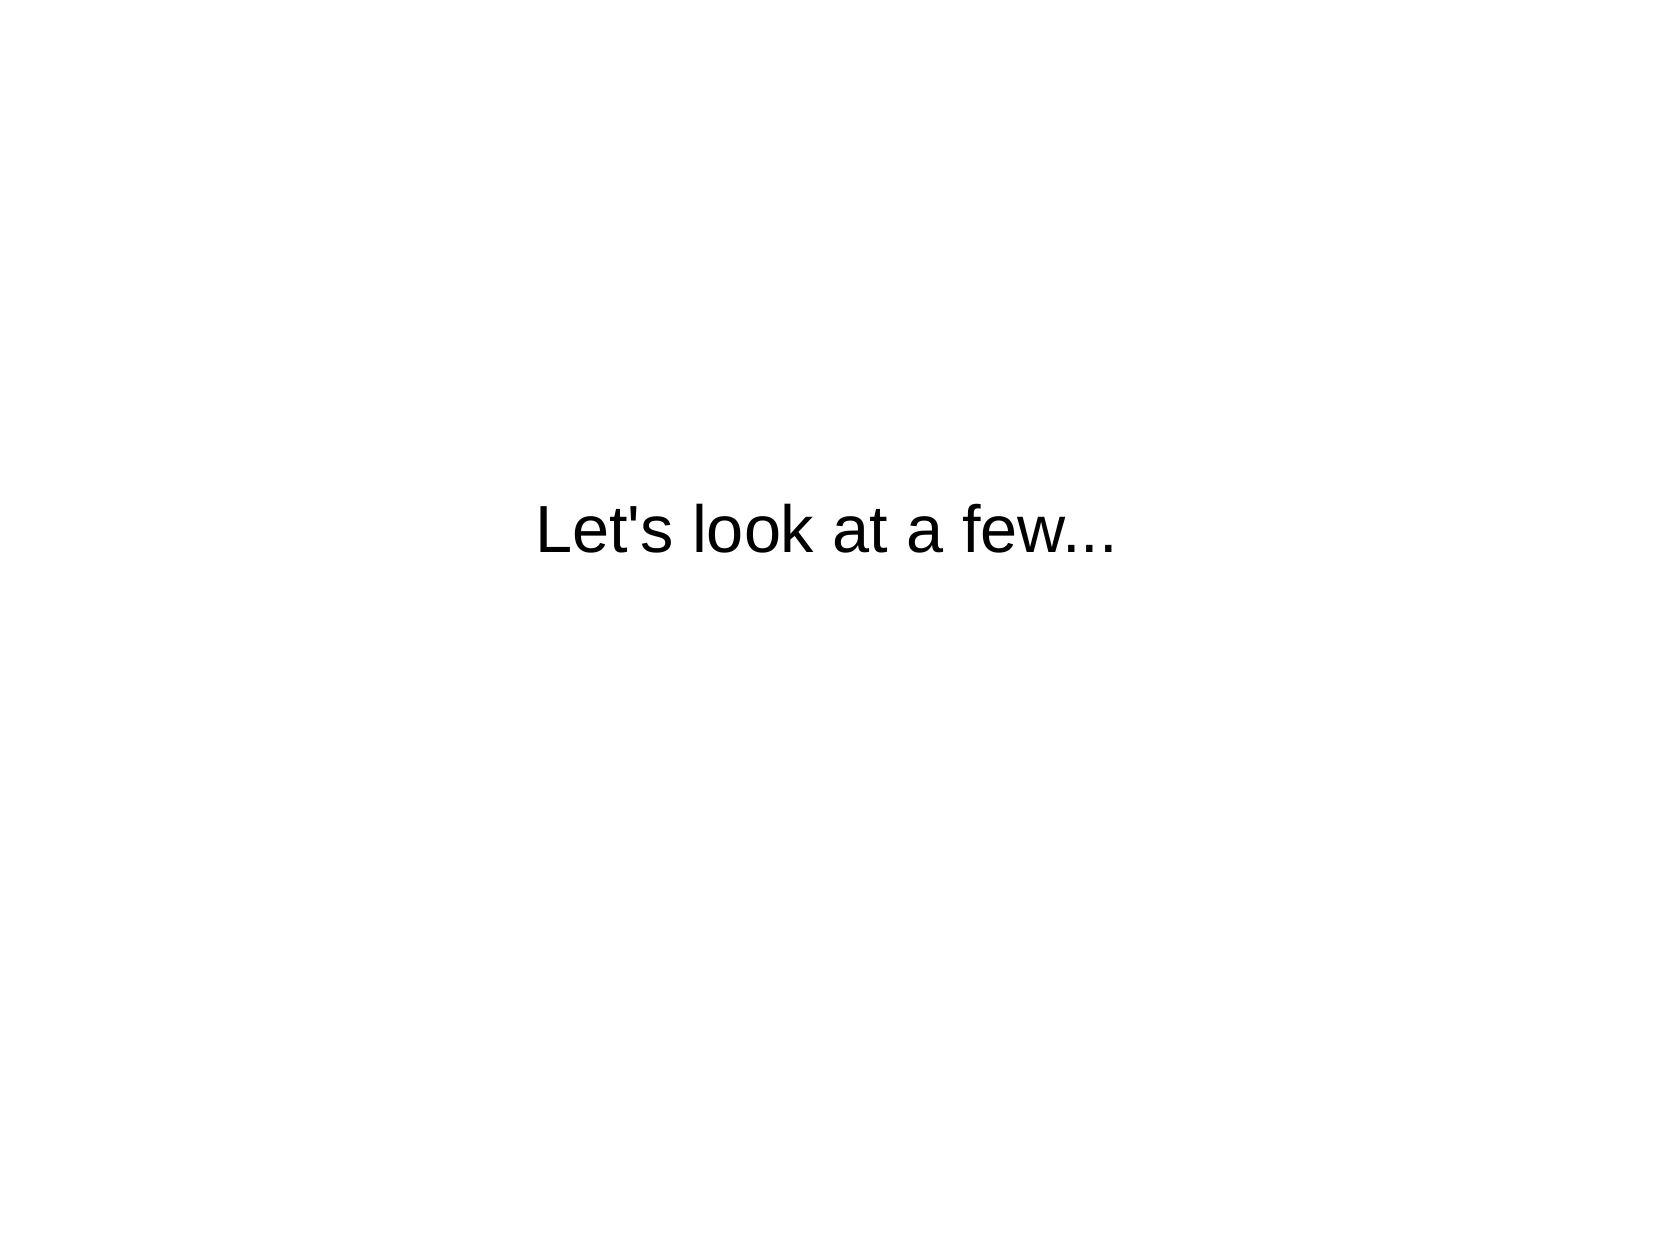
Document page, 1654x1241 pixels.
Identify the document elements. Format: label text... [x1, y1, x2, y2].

subtitle Let's look at a few... [82, 49, 1571, 1010]
